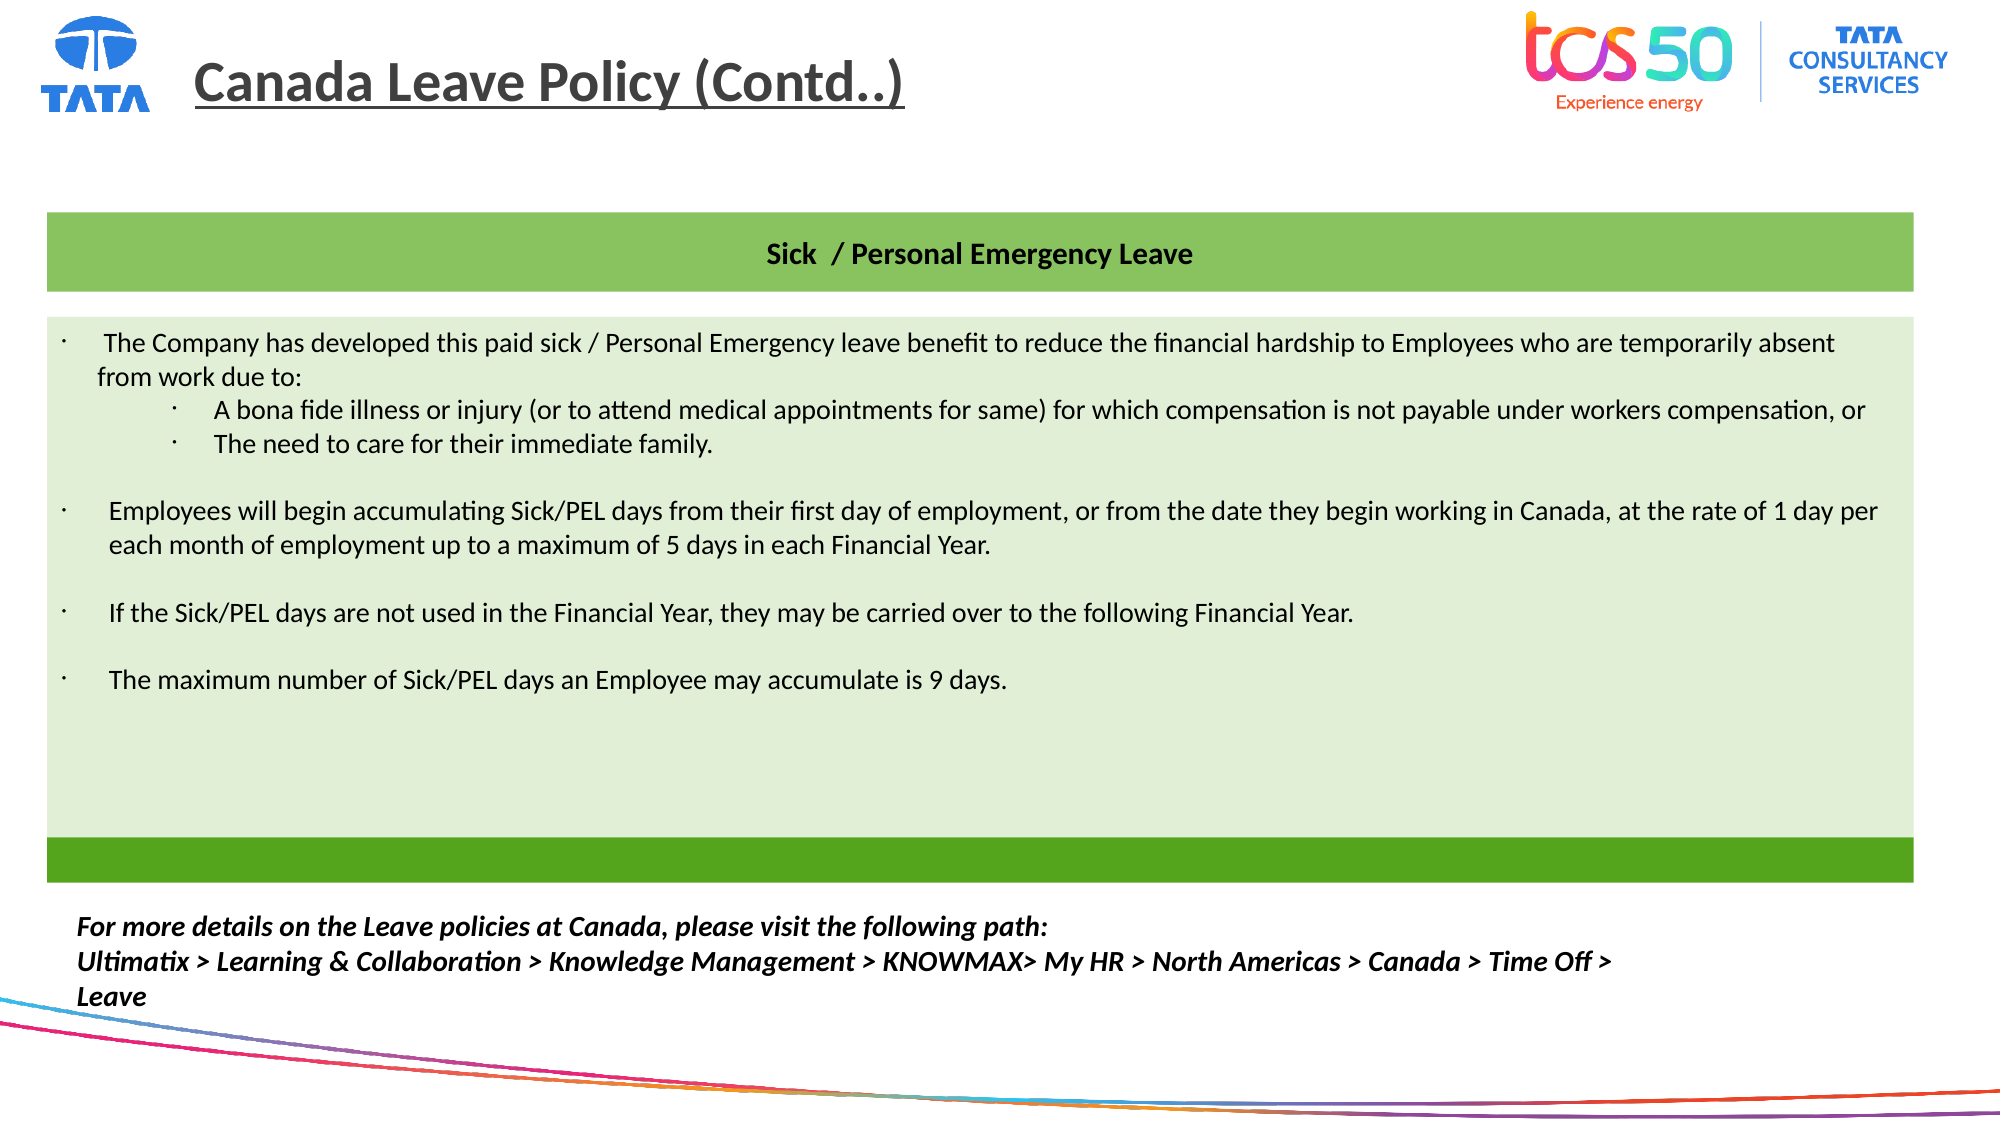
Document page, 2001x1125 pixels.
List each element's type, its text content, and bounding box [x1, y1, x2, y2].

text_box The Company has developed this paid sick / Personal Emergency leave benefit to reduce the financial hardship to Employees who are temporarily absent from work due to: A bona fide illness or injury (or to attend medical appointments for same) for which compensation is not payable under workers compensation, or The need to care for their immediate family. Employees will begin accumulating Sick/PEL days from their first day of employment, or from the date they begin working in Canada, at the rate of 1 day per each month of employment up to a maximum of 5 days in each Financial Year. If the Sick/PEL days are not used in the Financial Year, they may be carried over to the following Financial Year. The maximum number of Sick/PEL days an Employee may accumulate is 9 days. [47, 316, 1914, 837]
text_box Sick / Personal Emergency Leave [47, 212, 1914, 292]
text_box For more details on the Leave policies at Canada, please visit the following path: Ultimatix > Learning & Collaboration > Knowledge Management > KNOWMAX> My HR > North Americas > Canada > Time Off > Leave [62, 899, 1656, 1020]
title Canada Leave Policy (Contd..) [180, 47, 1830, 212]
picture [1526, 11, 1948, 112]
text_box [47, 837, 1914, 883]
picture [0, 949, 2000, 1125]
picture [41, 16, 150, 112]
